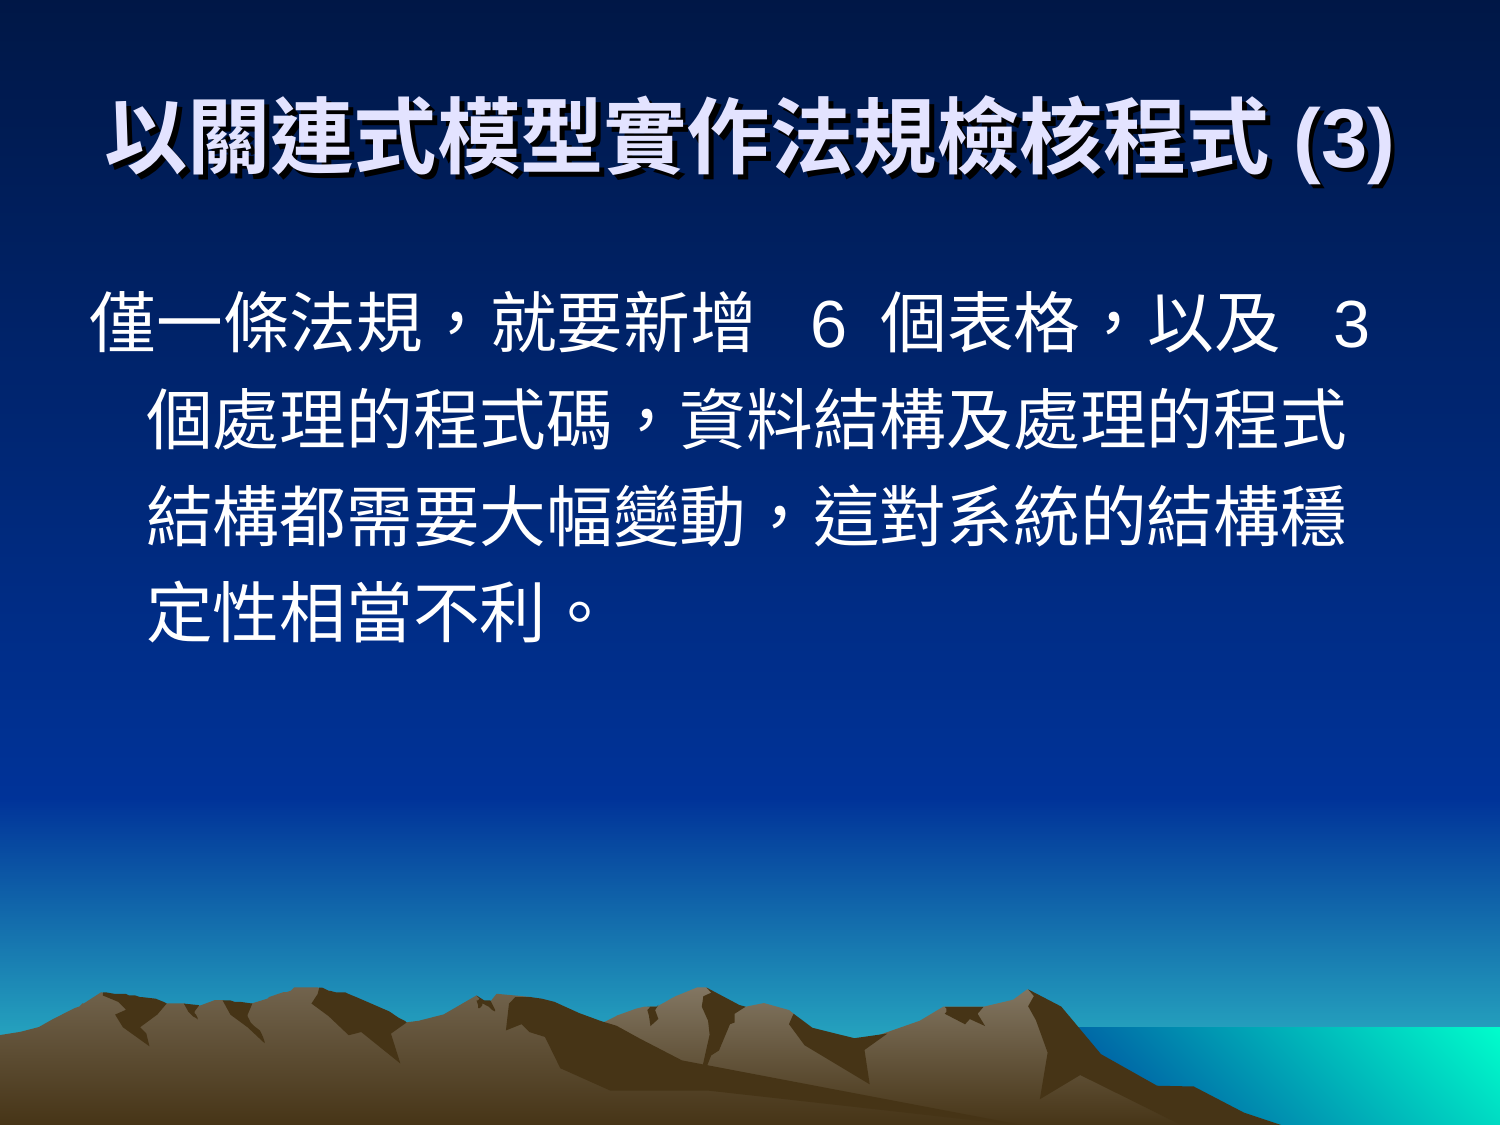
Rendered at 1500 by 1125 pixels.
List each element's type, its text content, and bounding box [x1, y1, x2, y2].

title 以關連式模型實作法規檢核程式(3) [75, 37, 1426, 225]
list 僅一條法規，就要新增 6 個表格，以及 3 個處理的程式碼，資料結構及處理的程式結構都需要大幅變動，這對系統的結構穩定性相當不利。 [75, 262, 1426, 1001]
